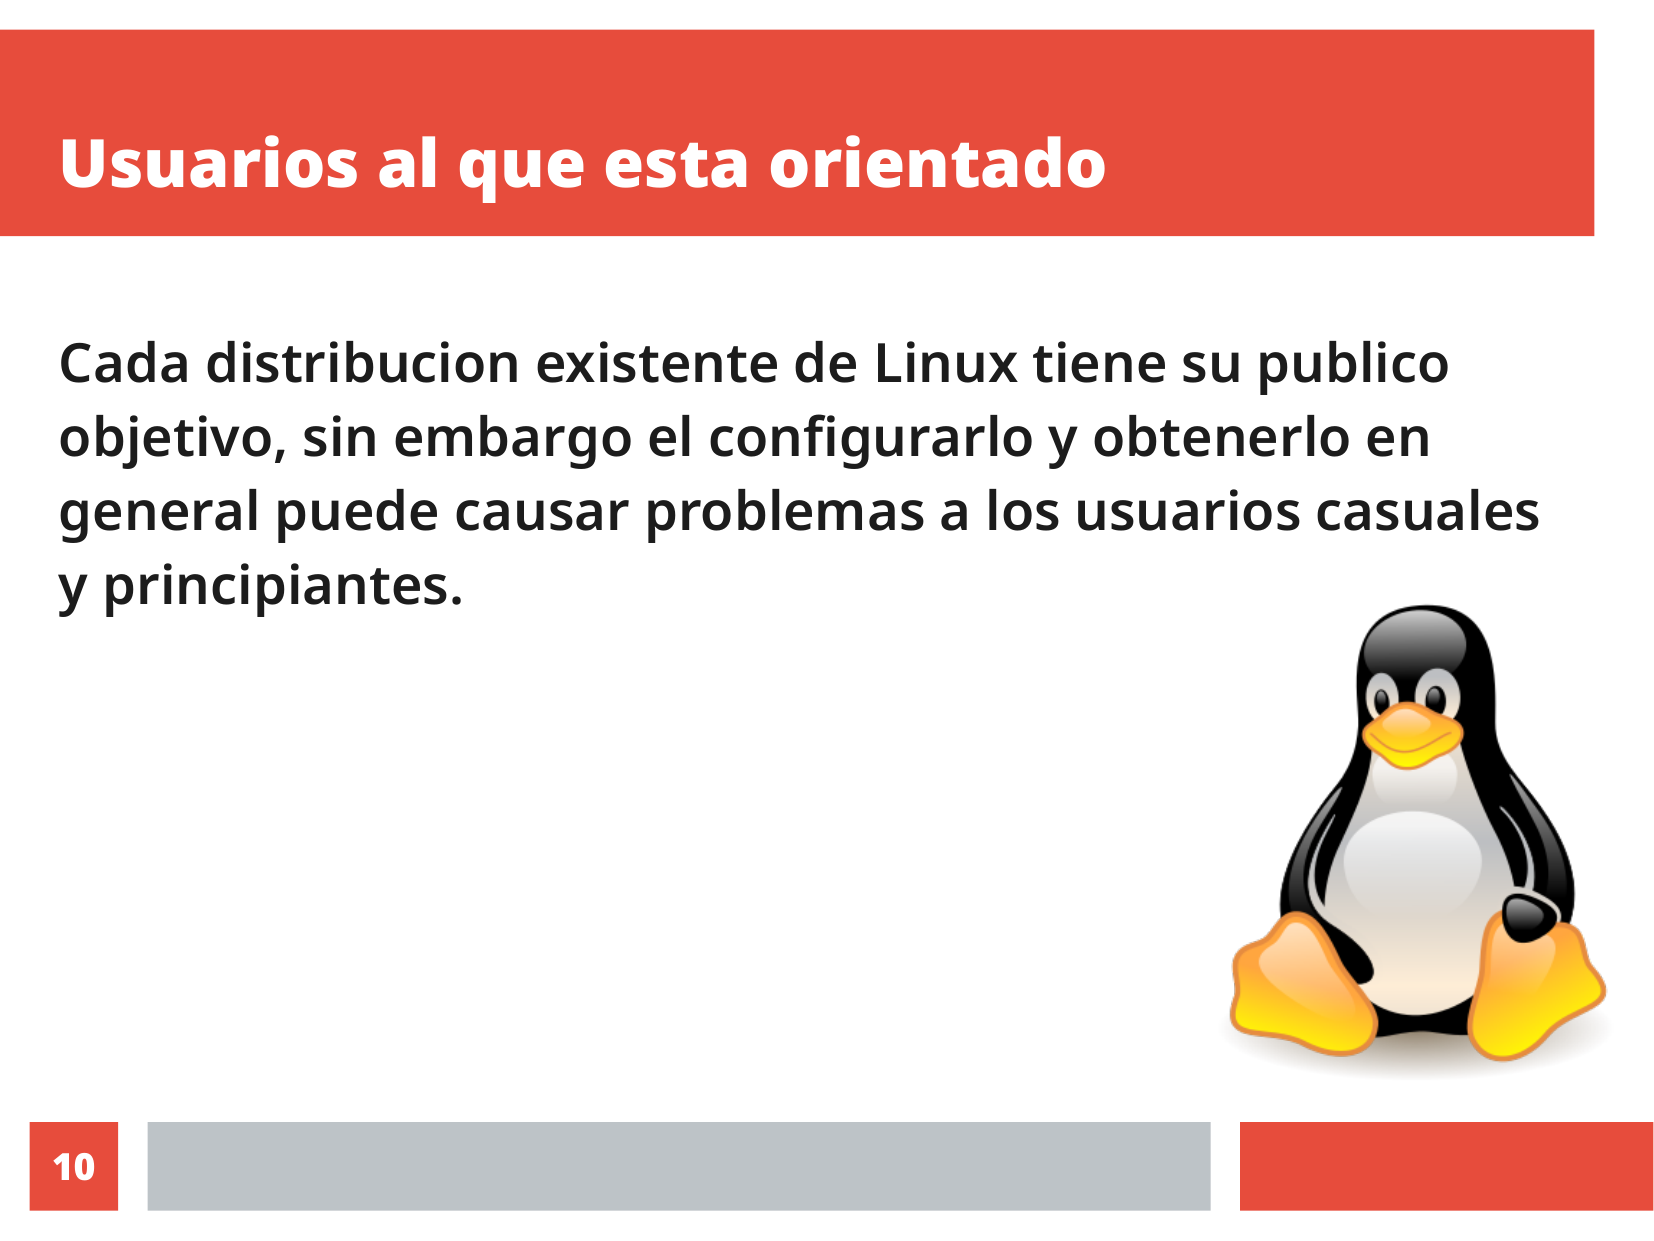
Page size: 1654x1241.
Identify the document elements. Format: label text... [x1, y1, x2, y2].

list Cada distribucion existente de Linux tiene su publico objetivo, sin embargo el configurarlo y obtenerlo en general puede causar problemas a los usuarios casuales y principiantes. [59, 324, 1565, 1093]
title Usuarios al que esta orientado [59, 59, 1595, 207]
picture [1200, 584, 1632, 1103]
